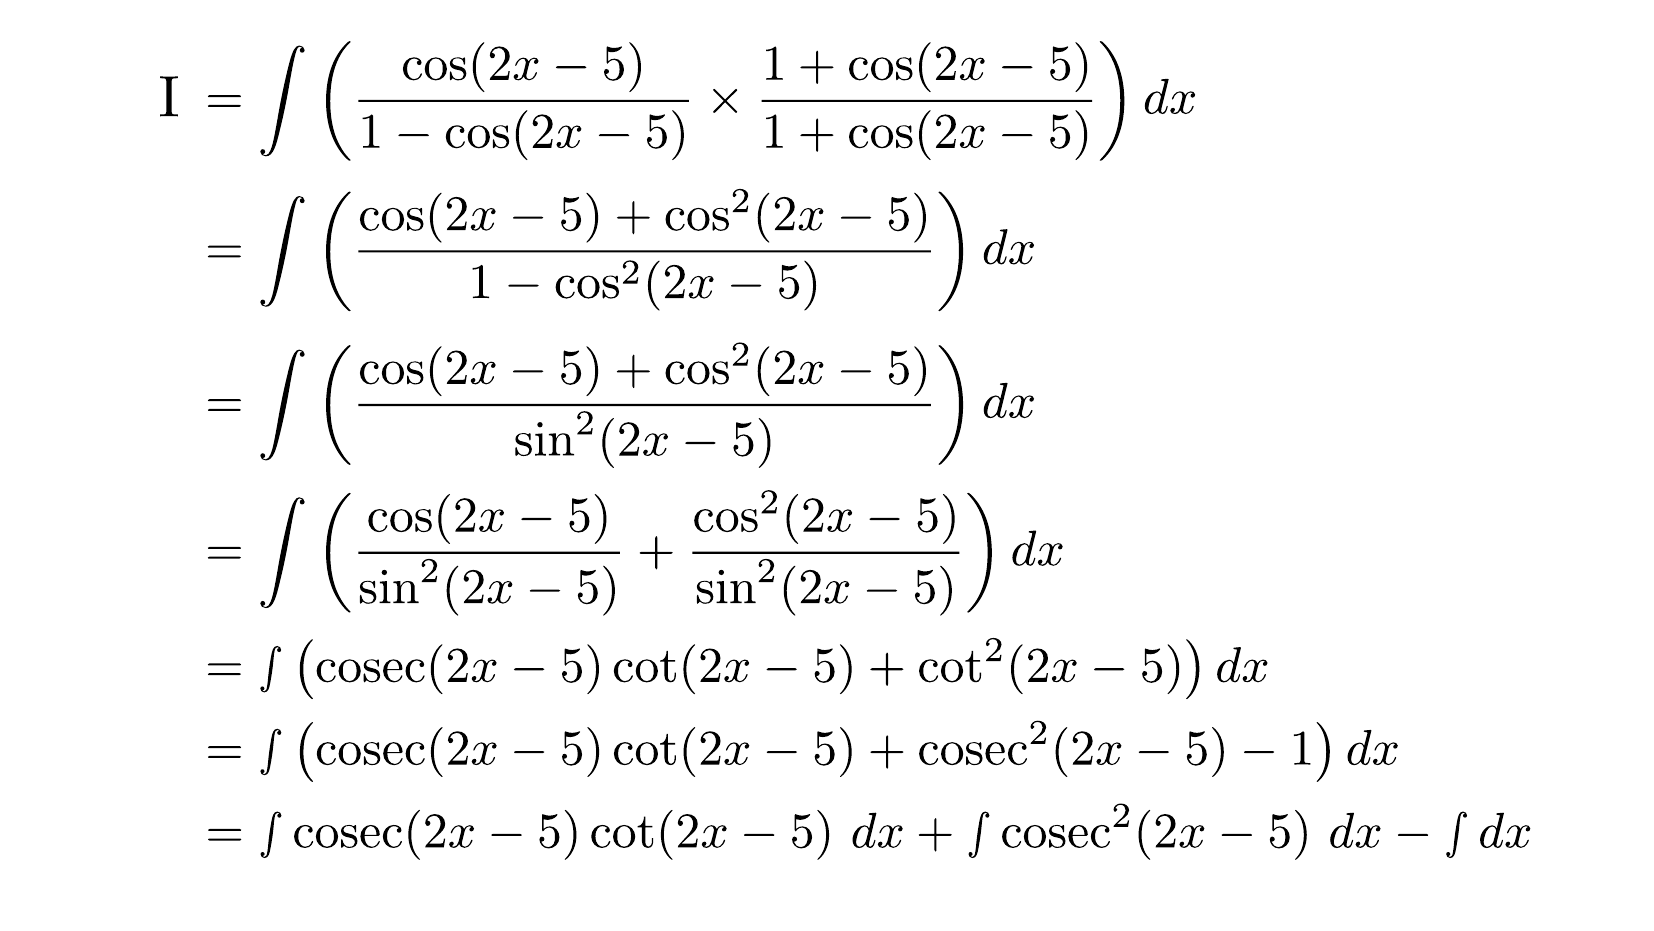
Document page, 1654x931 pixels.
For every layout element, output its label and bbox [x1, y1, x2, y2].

title [47, 37, 1607, 886]
text_box [207, 41, 1196, 161]
text_box [207, 490, 1063, 616]
text_box [207, 637, 1268, 700]
text_box [207, 720, 1398, 782]
text_box [207, 342, 1035, 468]
text_box [160, 76, 178, 117]
text_box [207, 188, 1035, 312]
text_box [207, 803, 1531, 860]
